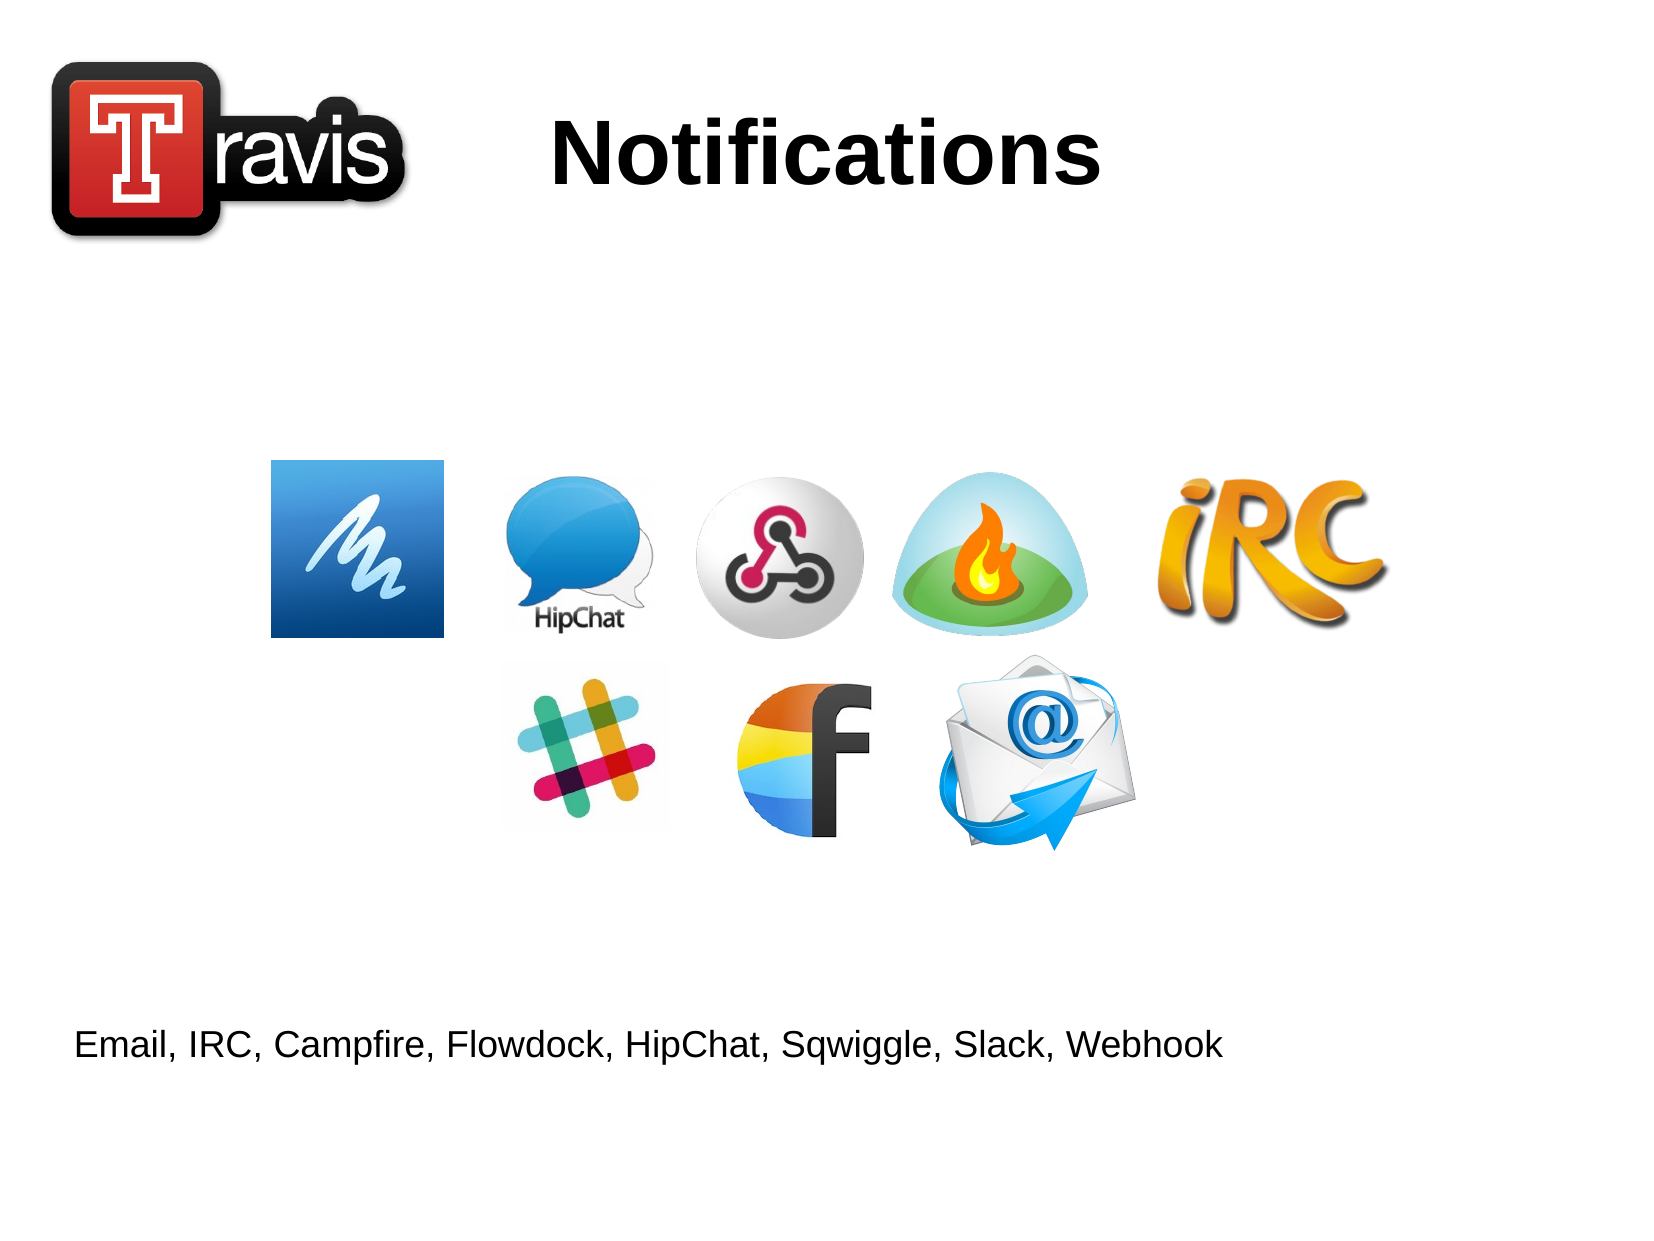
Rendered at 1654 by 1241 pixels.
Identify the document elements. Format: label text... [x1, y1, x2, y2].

text_box Email, IRC, Campfire, Flowdock, HipChat, Sqwiggle, Slack, Webhook [59, 1015, 1607, 1073]
picture [47, 58, 413, 245]
picture [726, 673, 881, 848]
picture [892, 472, 1088, 636]
picture [939, 795, 1053, 851]
picture [939, 654, 1136, 851]
title Notifications [82, 49, 1571, 257]
picture [1152, 464, 1400, 638]
picture [271, 460, 444, 638]
picture [464, 431, 869, 831]
